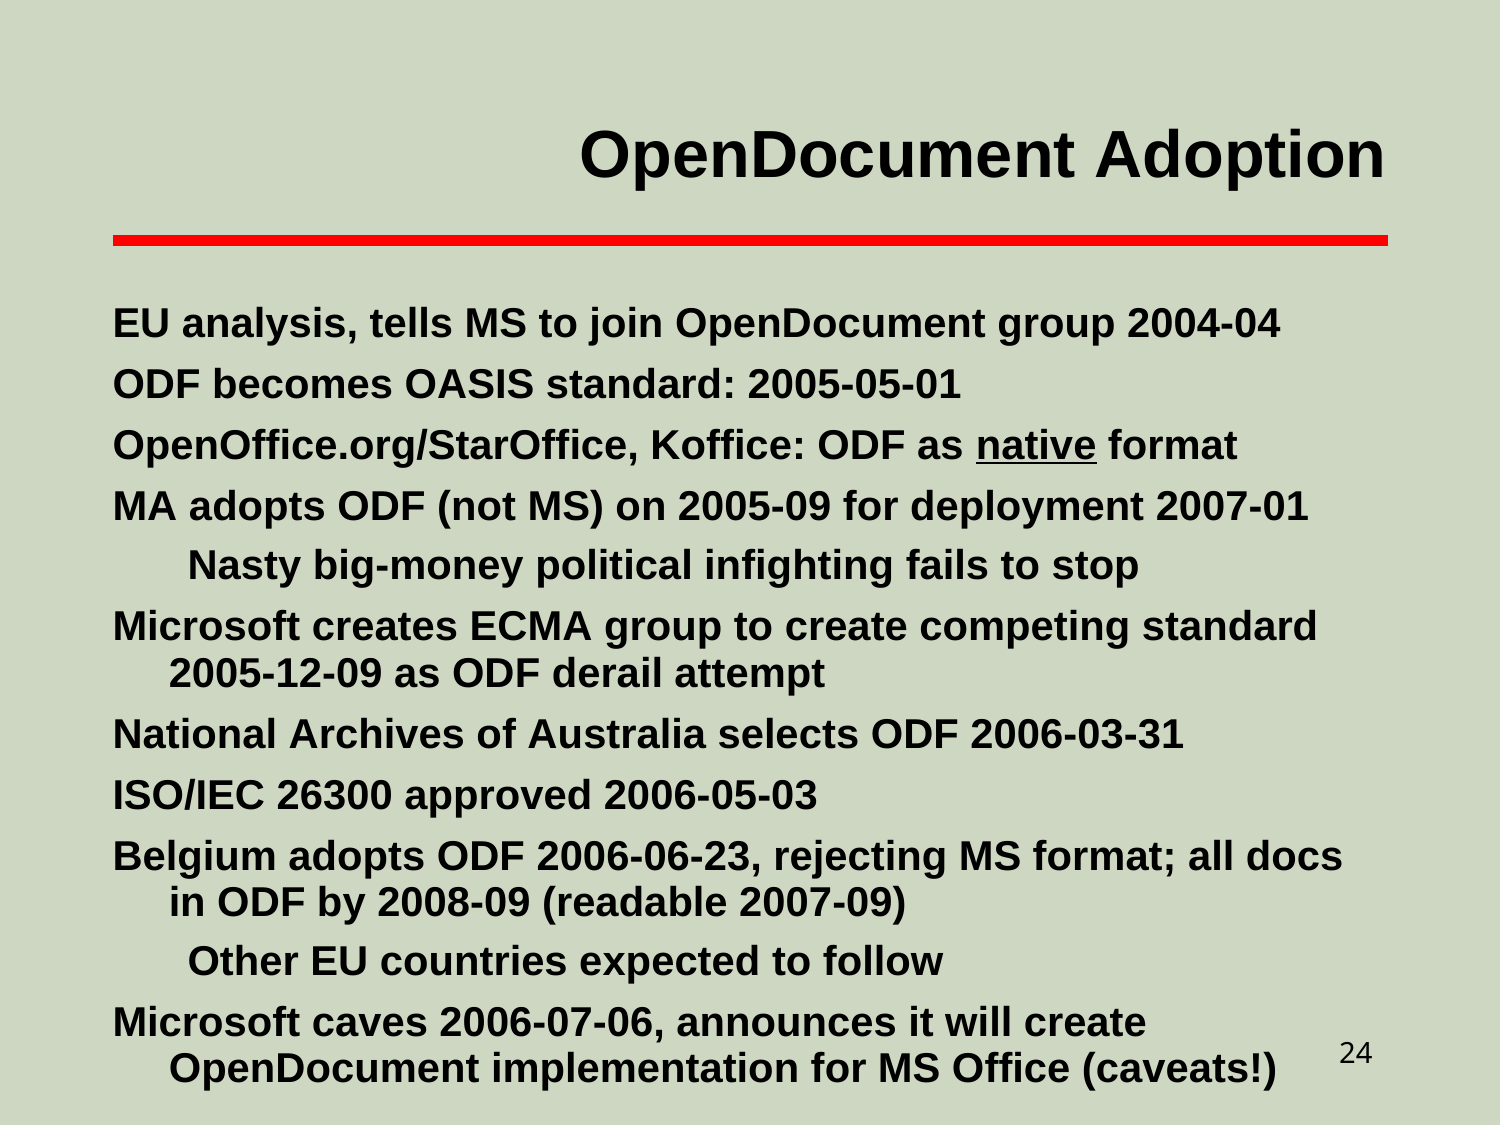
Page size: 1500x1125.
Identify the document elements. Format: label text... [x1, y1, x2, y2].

title OpenDocument Adoption [337, 85, 1388, 224]
list EU analysis, tells MS to join OpenDocument group 2004-04 ODF becomes OASIS standard: 2005-05-01 OpenOffice.org/StarOffice, Koffice: ODF as native format MA adopts ODF (not MS) on 2005-09 for deployment 2007-01 Nasty big-money political infighting fails to stop Microsoft creates ECMA group to create competing standard 2005-12-09 as ODF derail attempt National Archives of Australia selects ODF 2006-03-31 ISO/IEC 26300 approved 2006-05-03 Belgium adopts ODF 2006-06-23, rejecting MS format; all docs in ODF by 2008-09 (readable 2007-09) Other EU countries expected to follow Microsoft caves 2006-07-06, announces it will create OpenDocument implementation for MS Office (caveats!) [112, 299, 1388, 1111]
